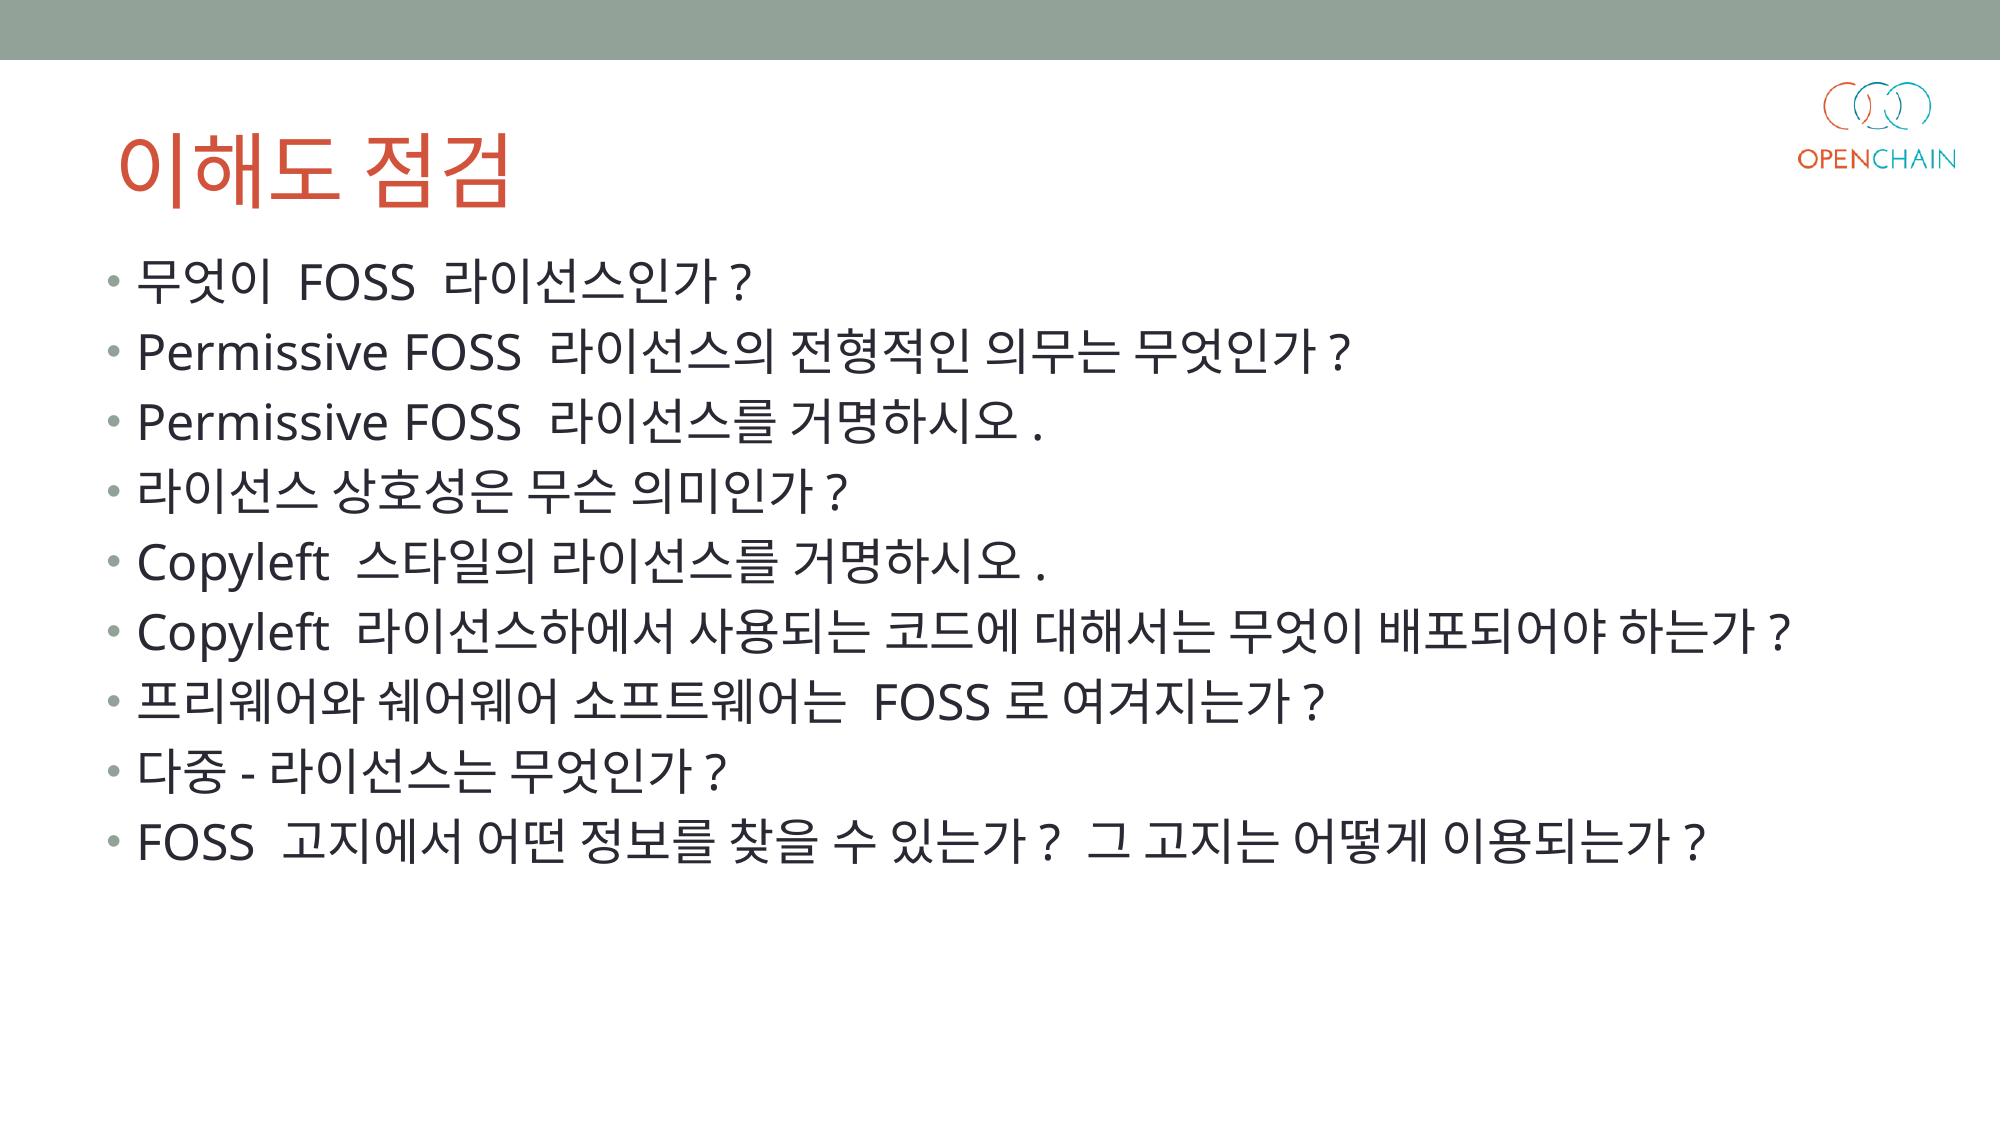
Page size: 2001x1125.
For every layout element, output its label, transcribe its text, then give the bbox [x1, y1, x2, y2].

list 무엇이 FOSS 라이선스인가? Permissive FOSS 라이선스의 전형적인 의무는 무엇인가? Permissive FOSS 라이선스를 거명하시오. 라이선스 상호성은 무슨 의미인가? Copyleft 스타일의 라이선스를 거명하시오. Copyleft 라이선스하에서 사용되는 코드에 대해서는 무엇이 배포되어야 하는가? 프리웨어와 쉐어웨어 소프트웨어는 FOSS로 여겨지는가? 다중-라이선스는 무엇인가? FOSS 고지에서 어떤 정보를 찾을 수 있는가? 그 고지는 어떻게 이용되는가? [91, 243, 1970, 1125]
title 이해도 점검 [99, 87, 1900, 243]
